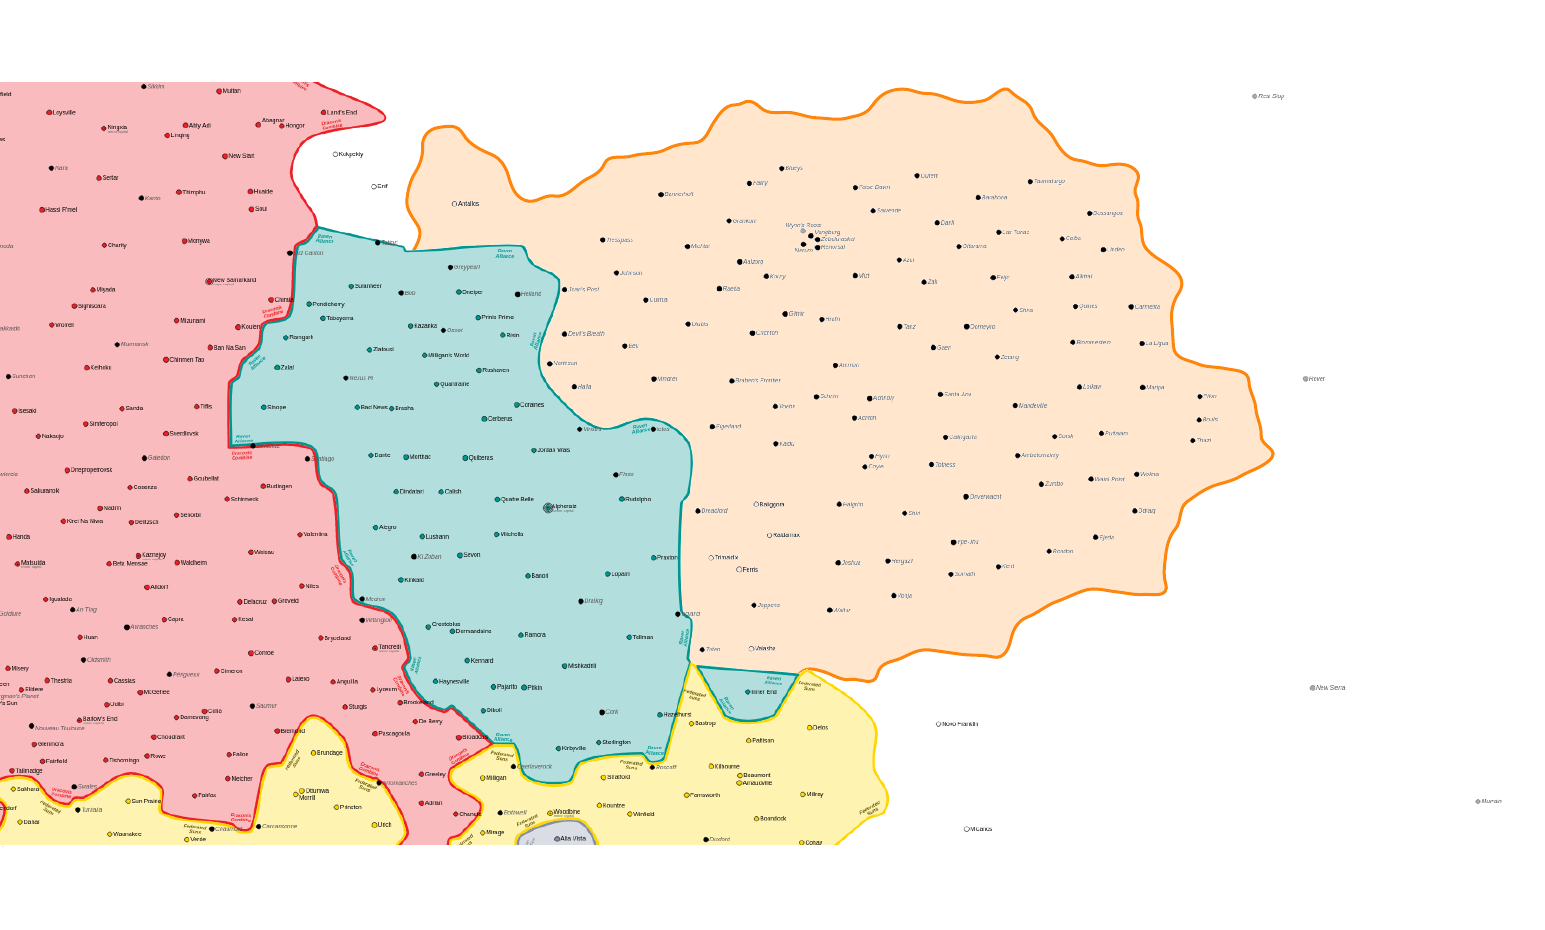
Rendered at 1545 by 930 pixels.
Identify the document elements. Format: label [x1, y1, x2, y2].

picture [0, 82, 1545, 848]
